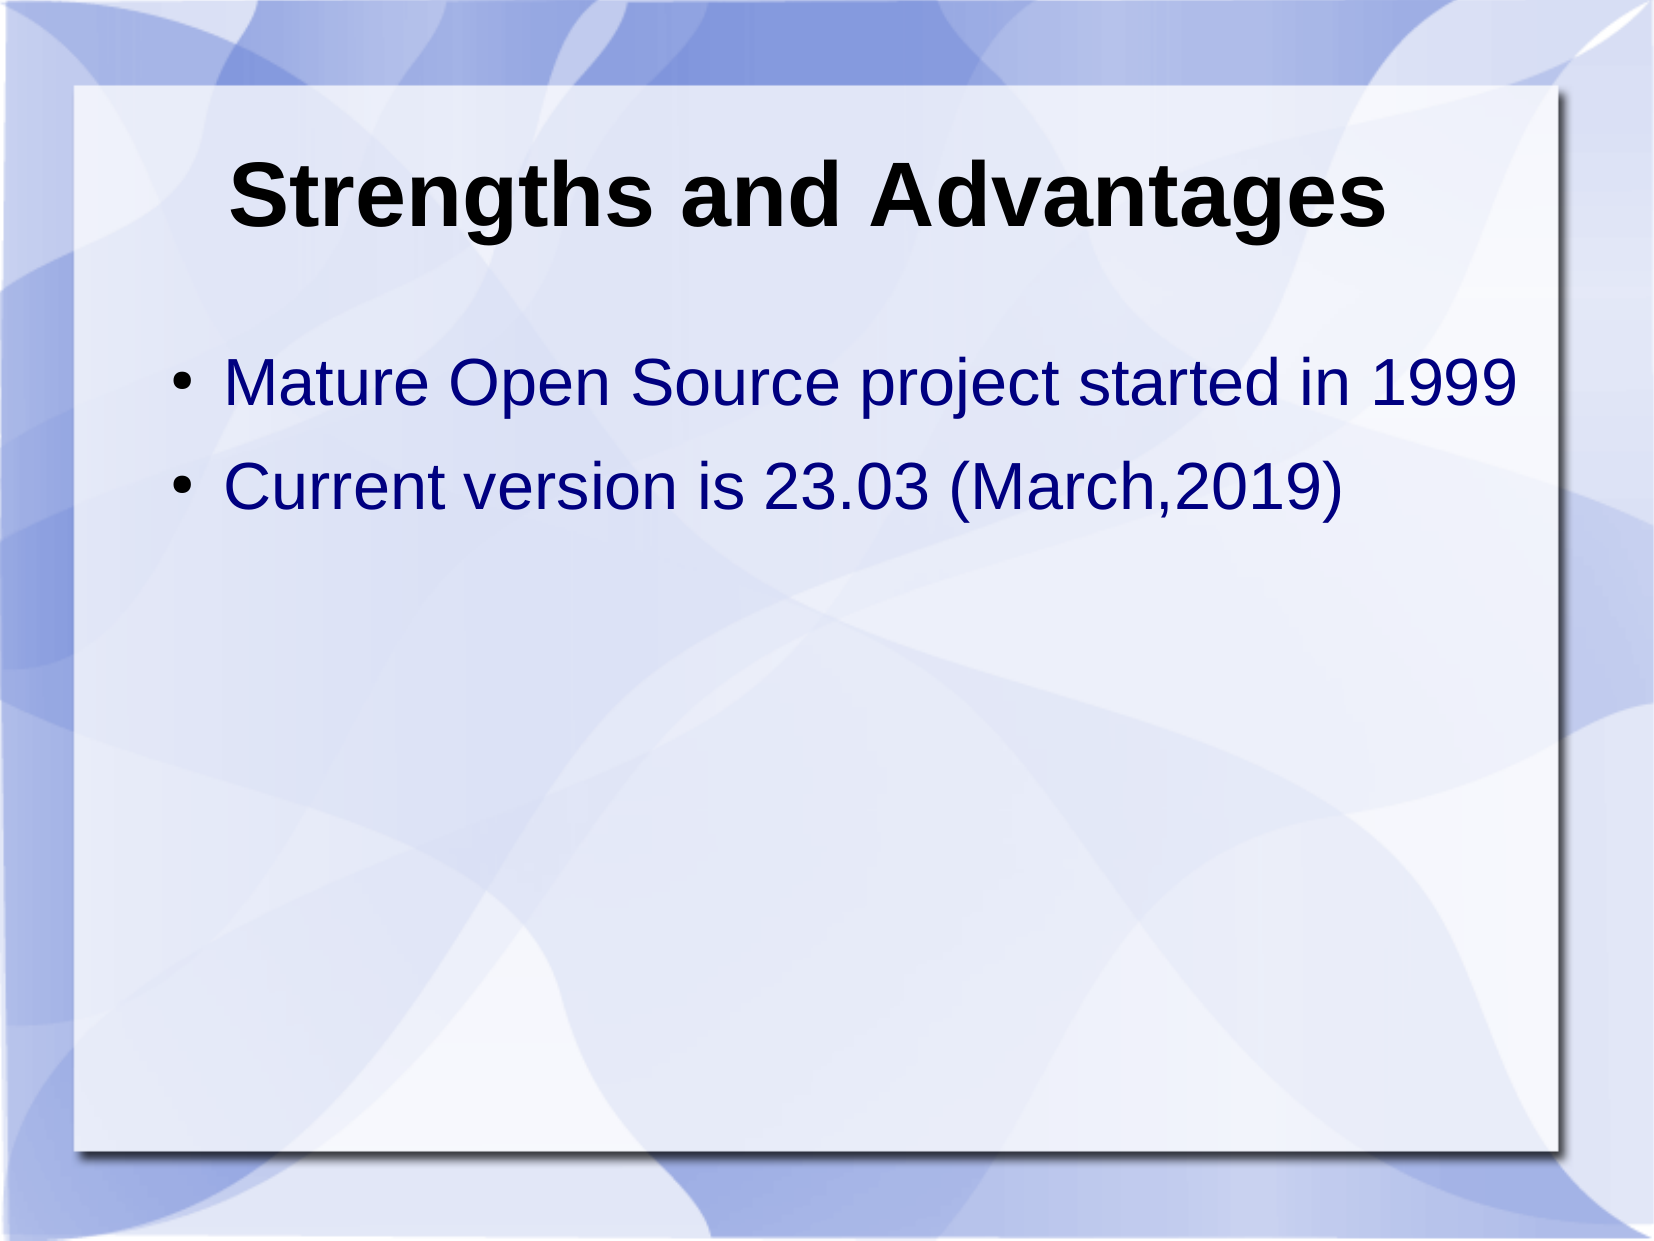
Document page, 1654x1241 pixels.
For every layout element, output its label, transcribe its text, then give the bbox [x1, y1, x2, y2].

title Strengths and Advantages [82, 90, 1536, 298]
picture [0, 0, 1654, 1241]
list Mature Open Source project started in 1999 Current version is 23.03 (March,2019) [152, 344, 1534, 1127]
